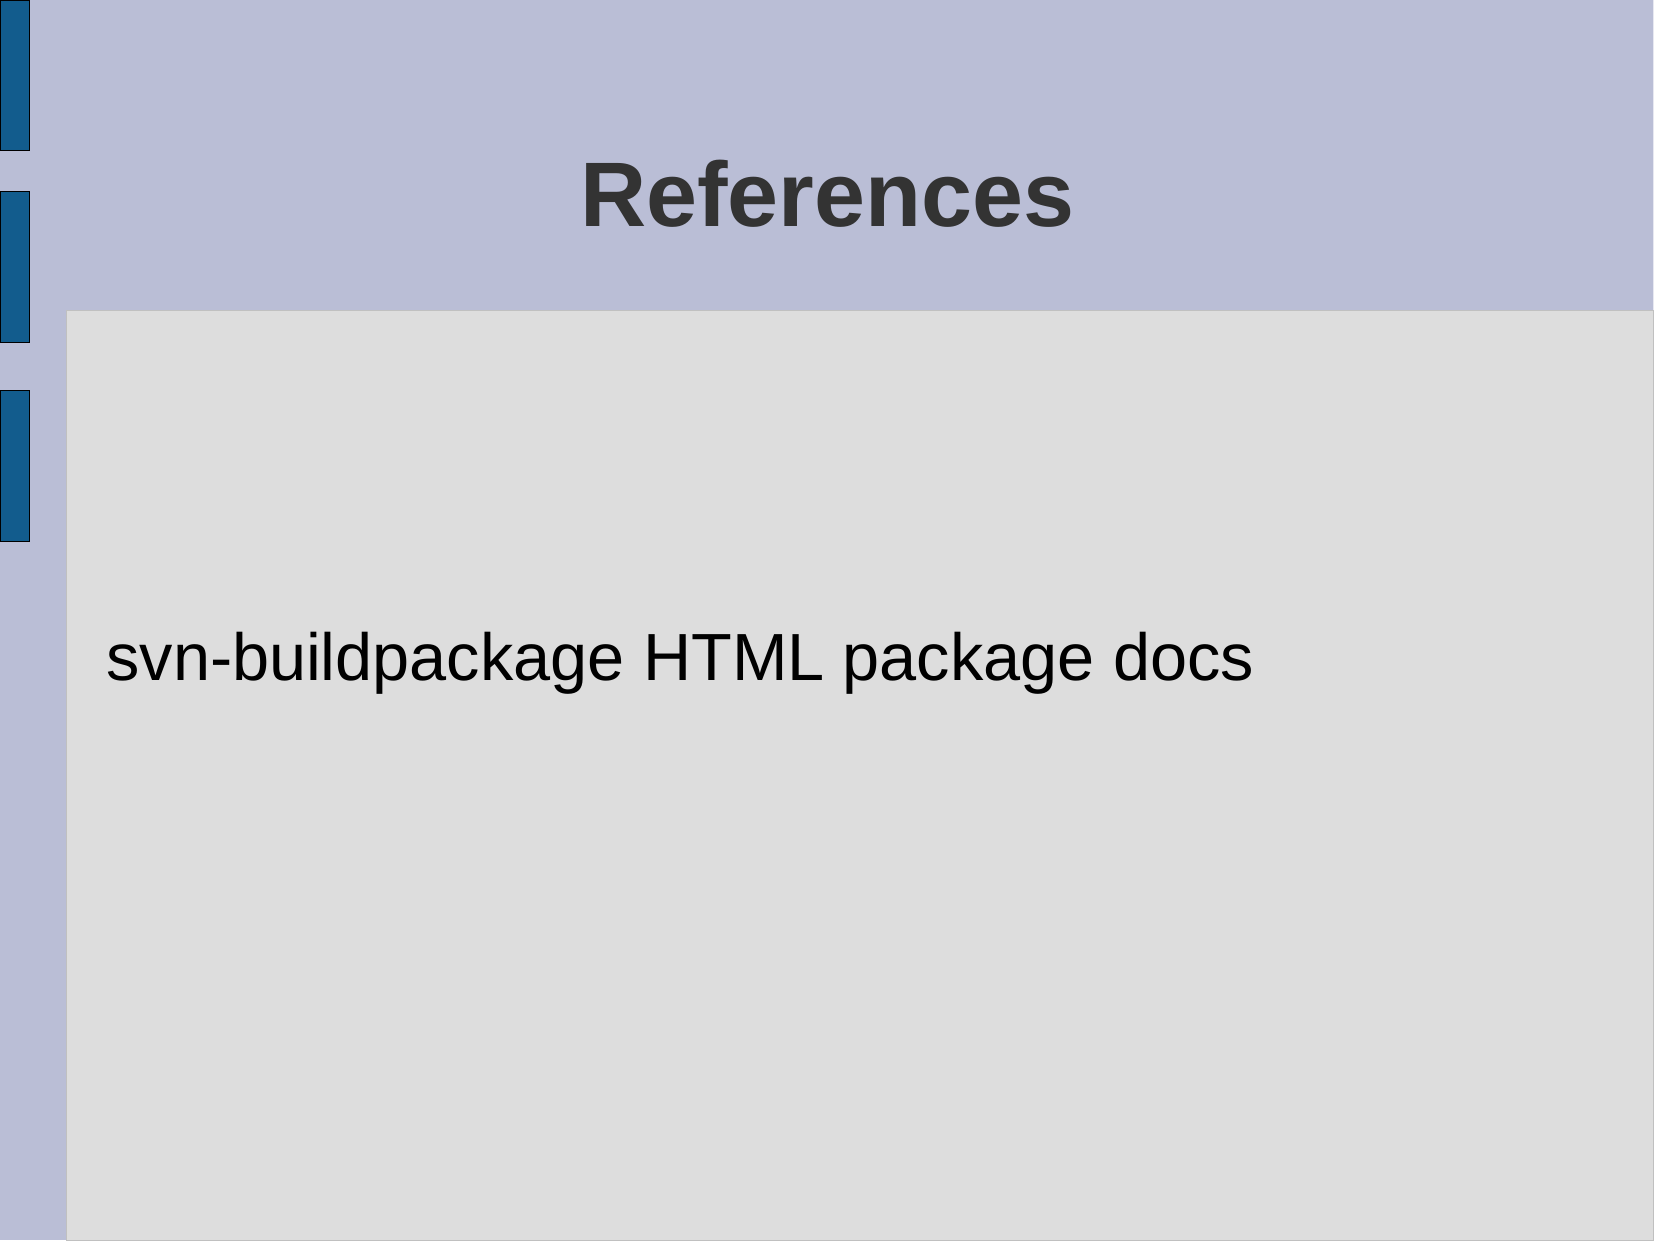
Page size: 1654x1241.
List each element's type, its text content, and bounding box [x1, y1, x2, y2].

title References [121, 98, 1534, 291]
list svn-buildpackage HTML package docs [88, 620, 1565, 944]
